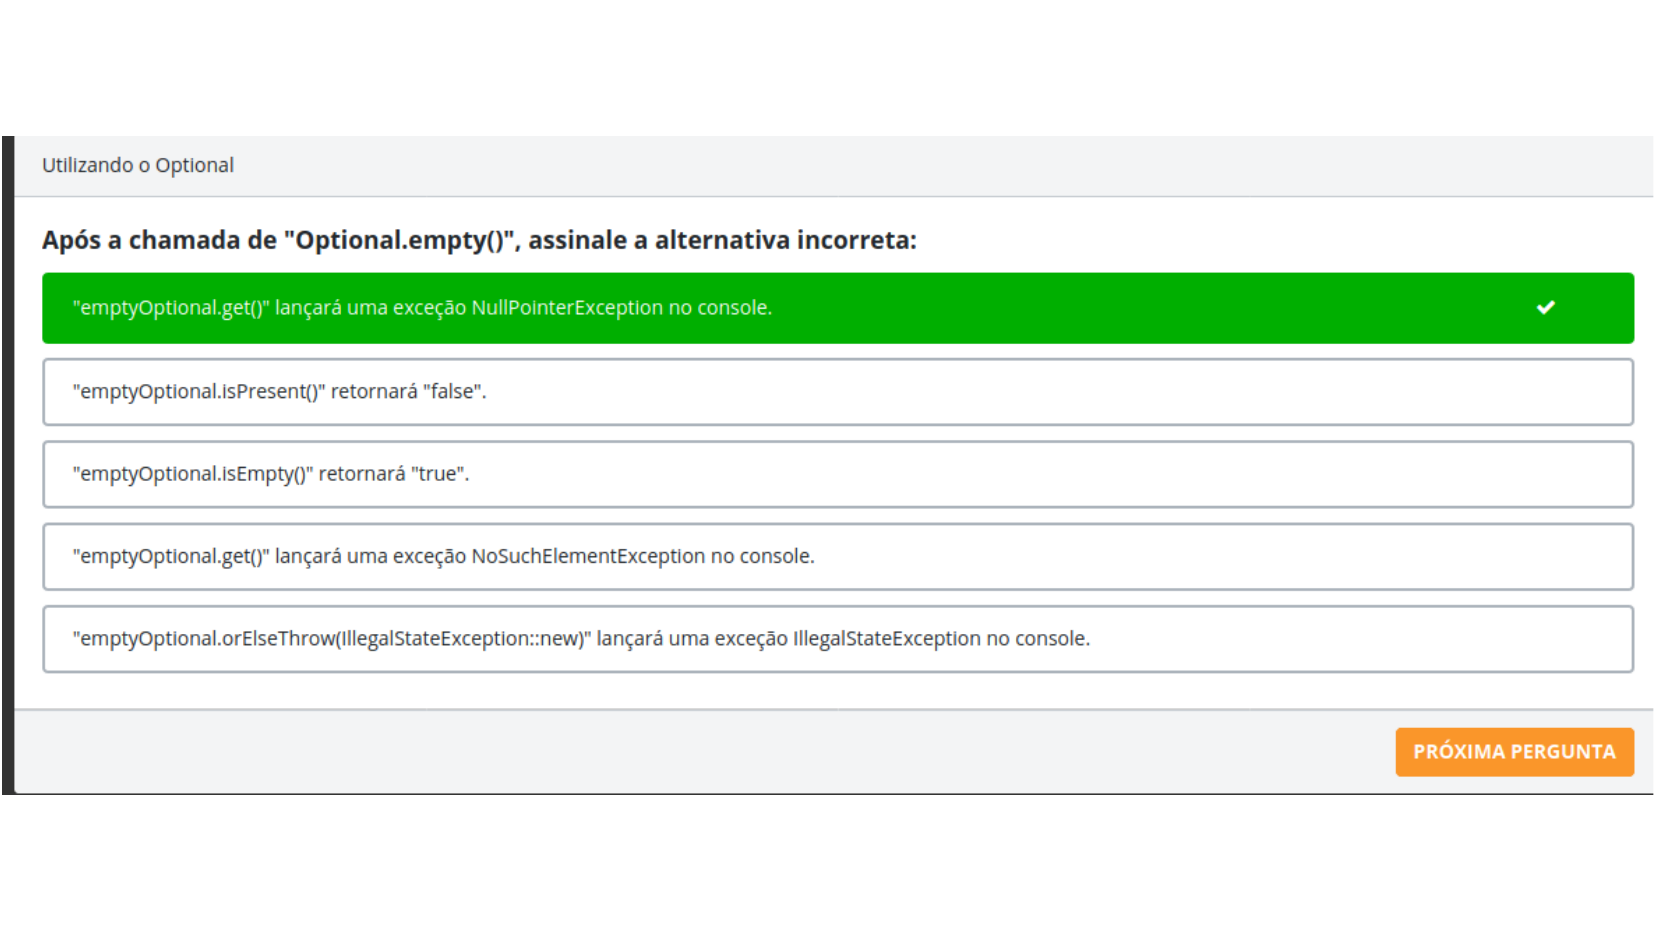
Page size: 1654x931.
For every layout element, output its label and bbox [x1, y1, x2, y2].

picture [2, 136, 1654, 795]
